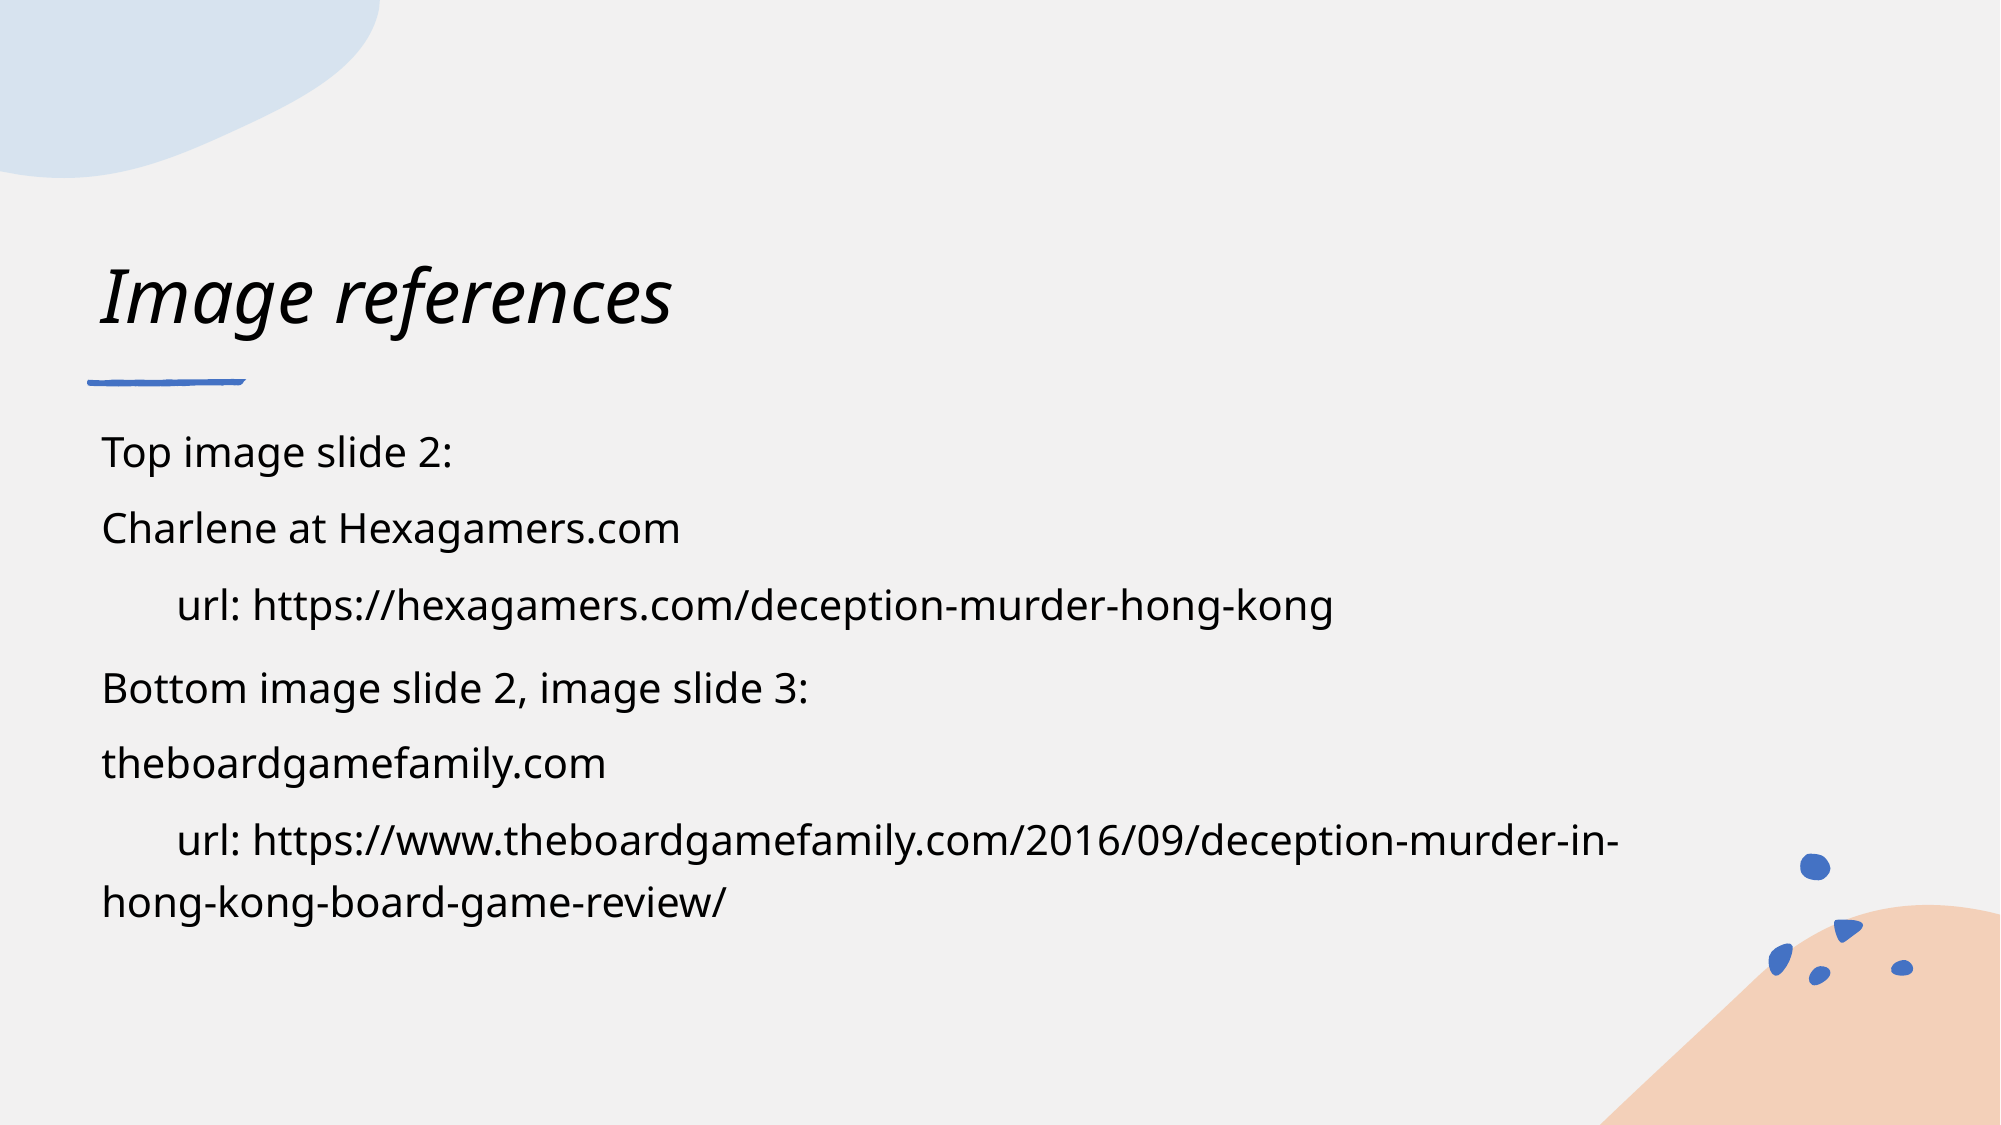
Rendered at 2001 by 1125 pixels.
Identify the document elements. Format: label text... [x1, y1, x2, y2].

title Image references [86, 129, 1740, 347]
list Top image slide 2: Charlene at Hexagamers.com url: https://hexagamers.com/deception-murder-hong-kong Bottom image slide 2, image slide 3: theboardgamefamily.com url: https://www.theboardgamefamily.com/2016/09/deception-murder-in- hong-kong-board-game-review/ [86, 413, 1740, 996]
